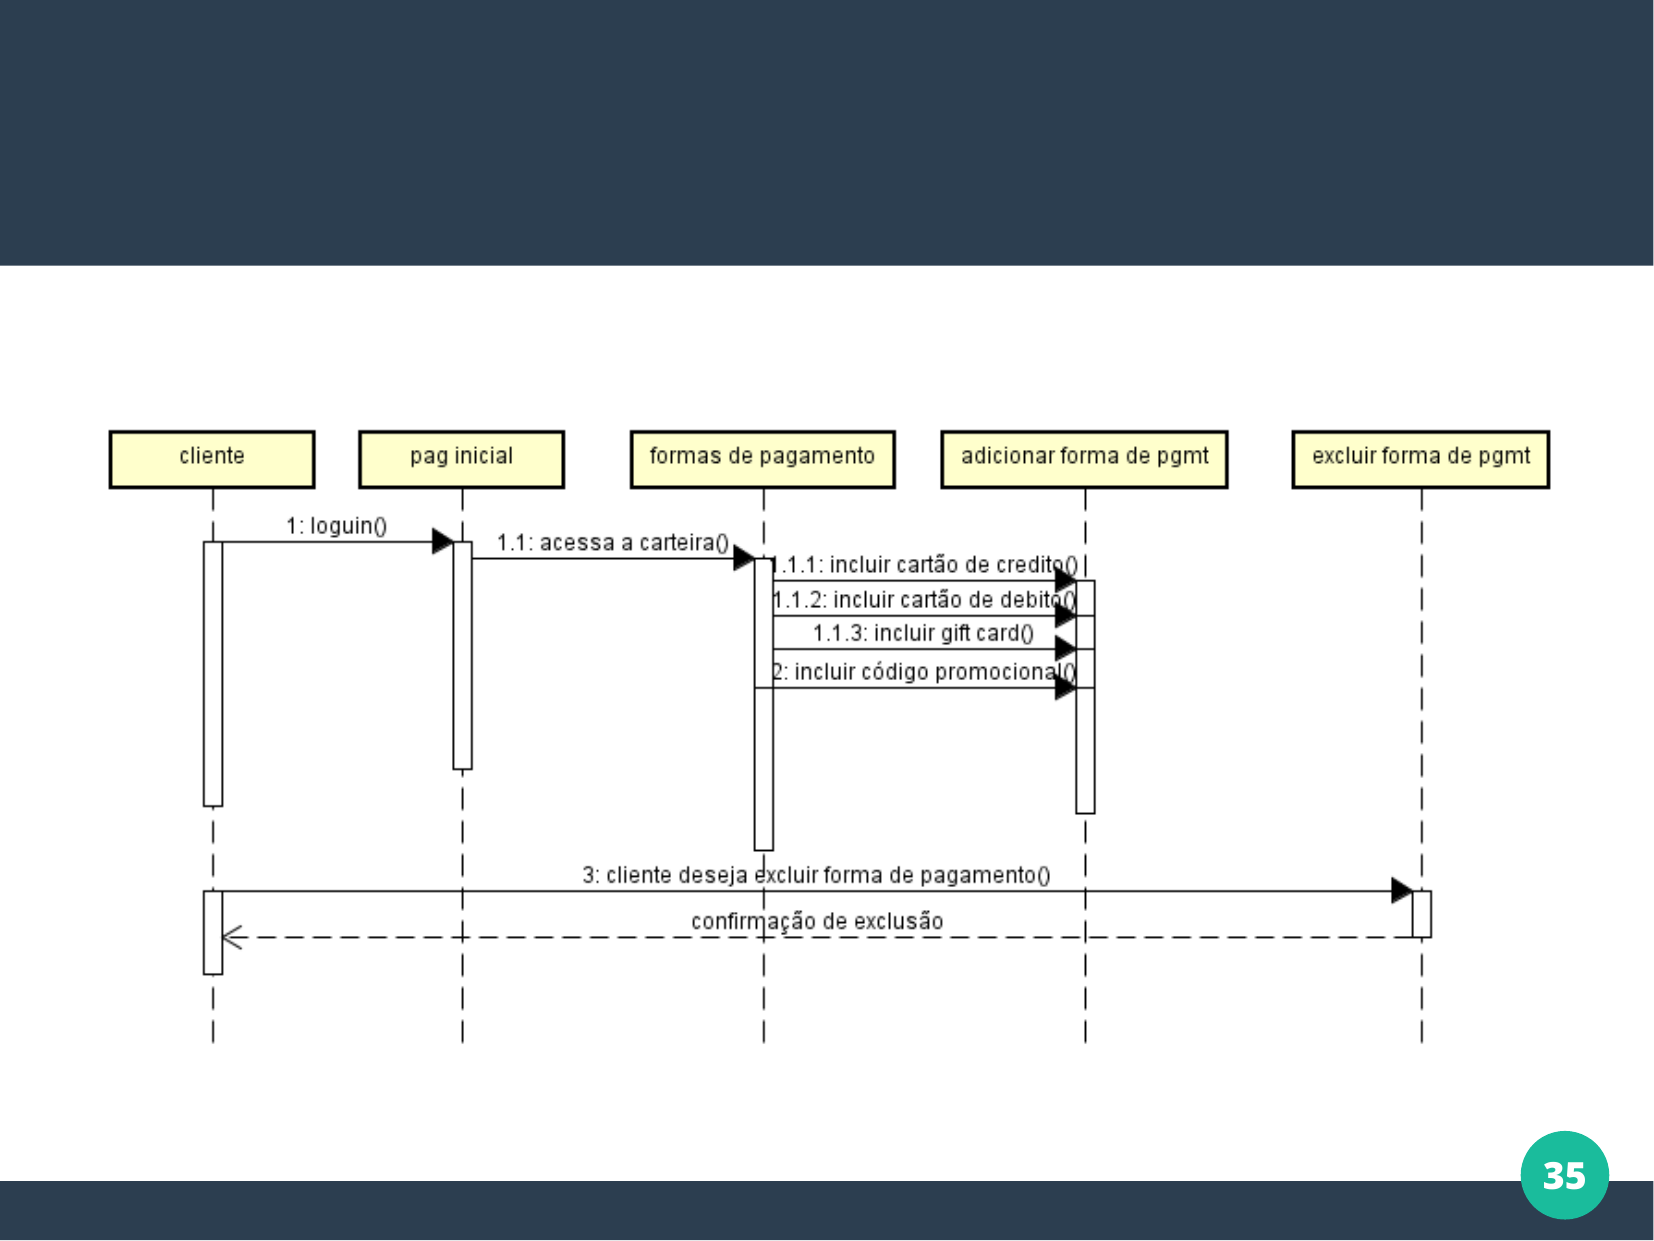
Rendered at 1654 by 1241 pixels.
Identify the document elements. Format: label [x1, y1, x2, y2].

picture [98, 425, 1560, 1081]
